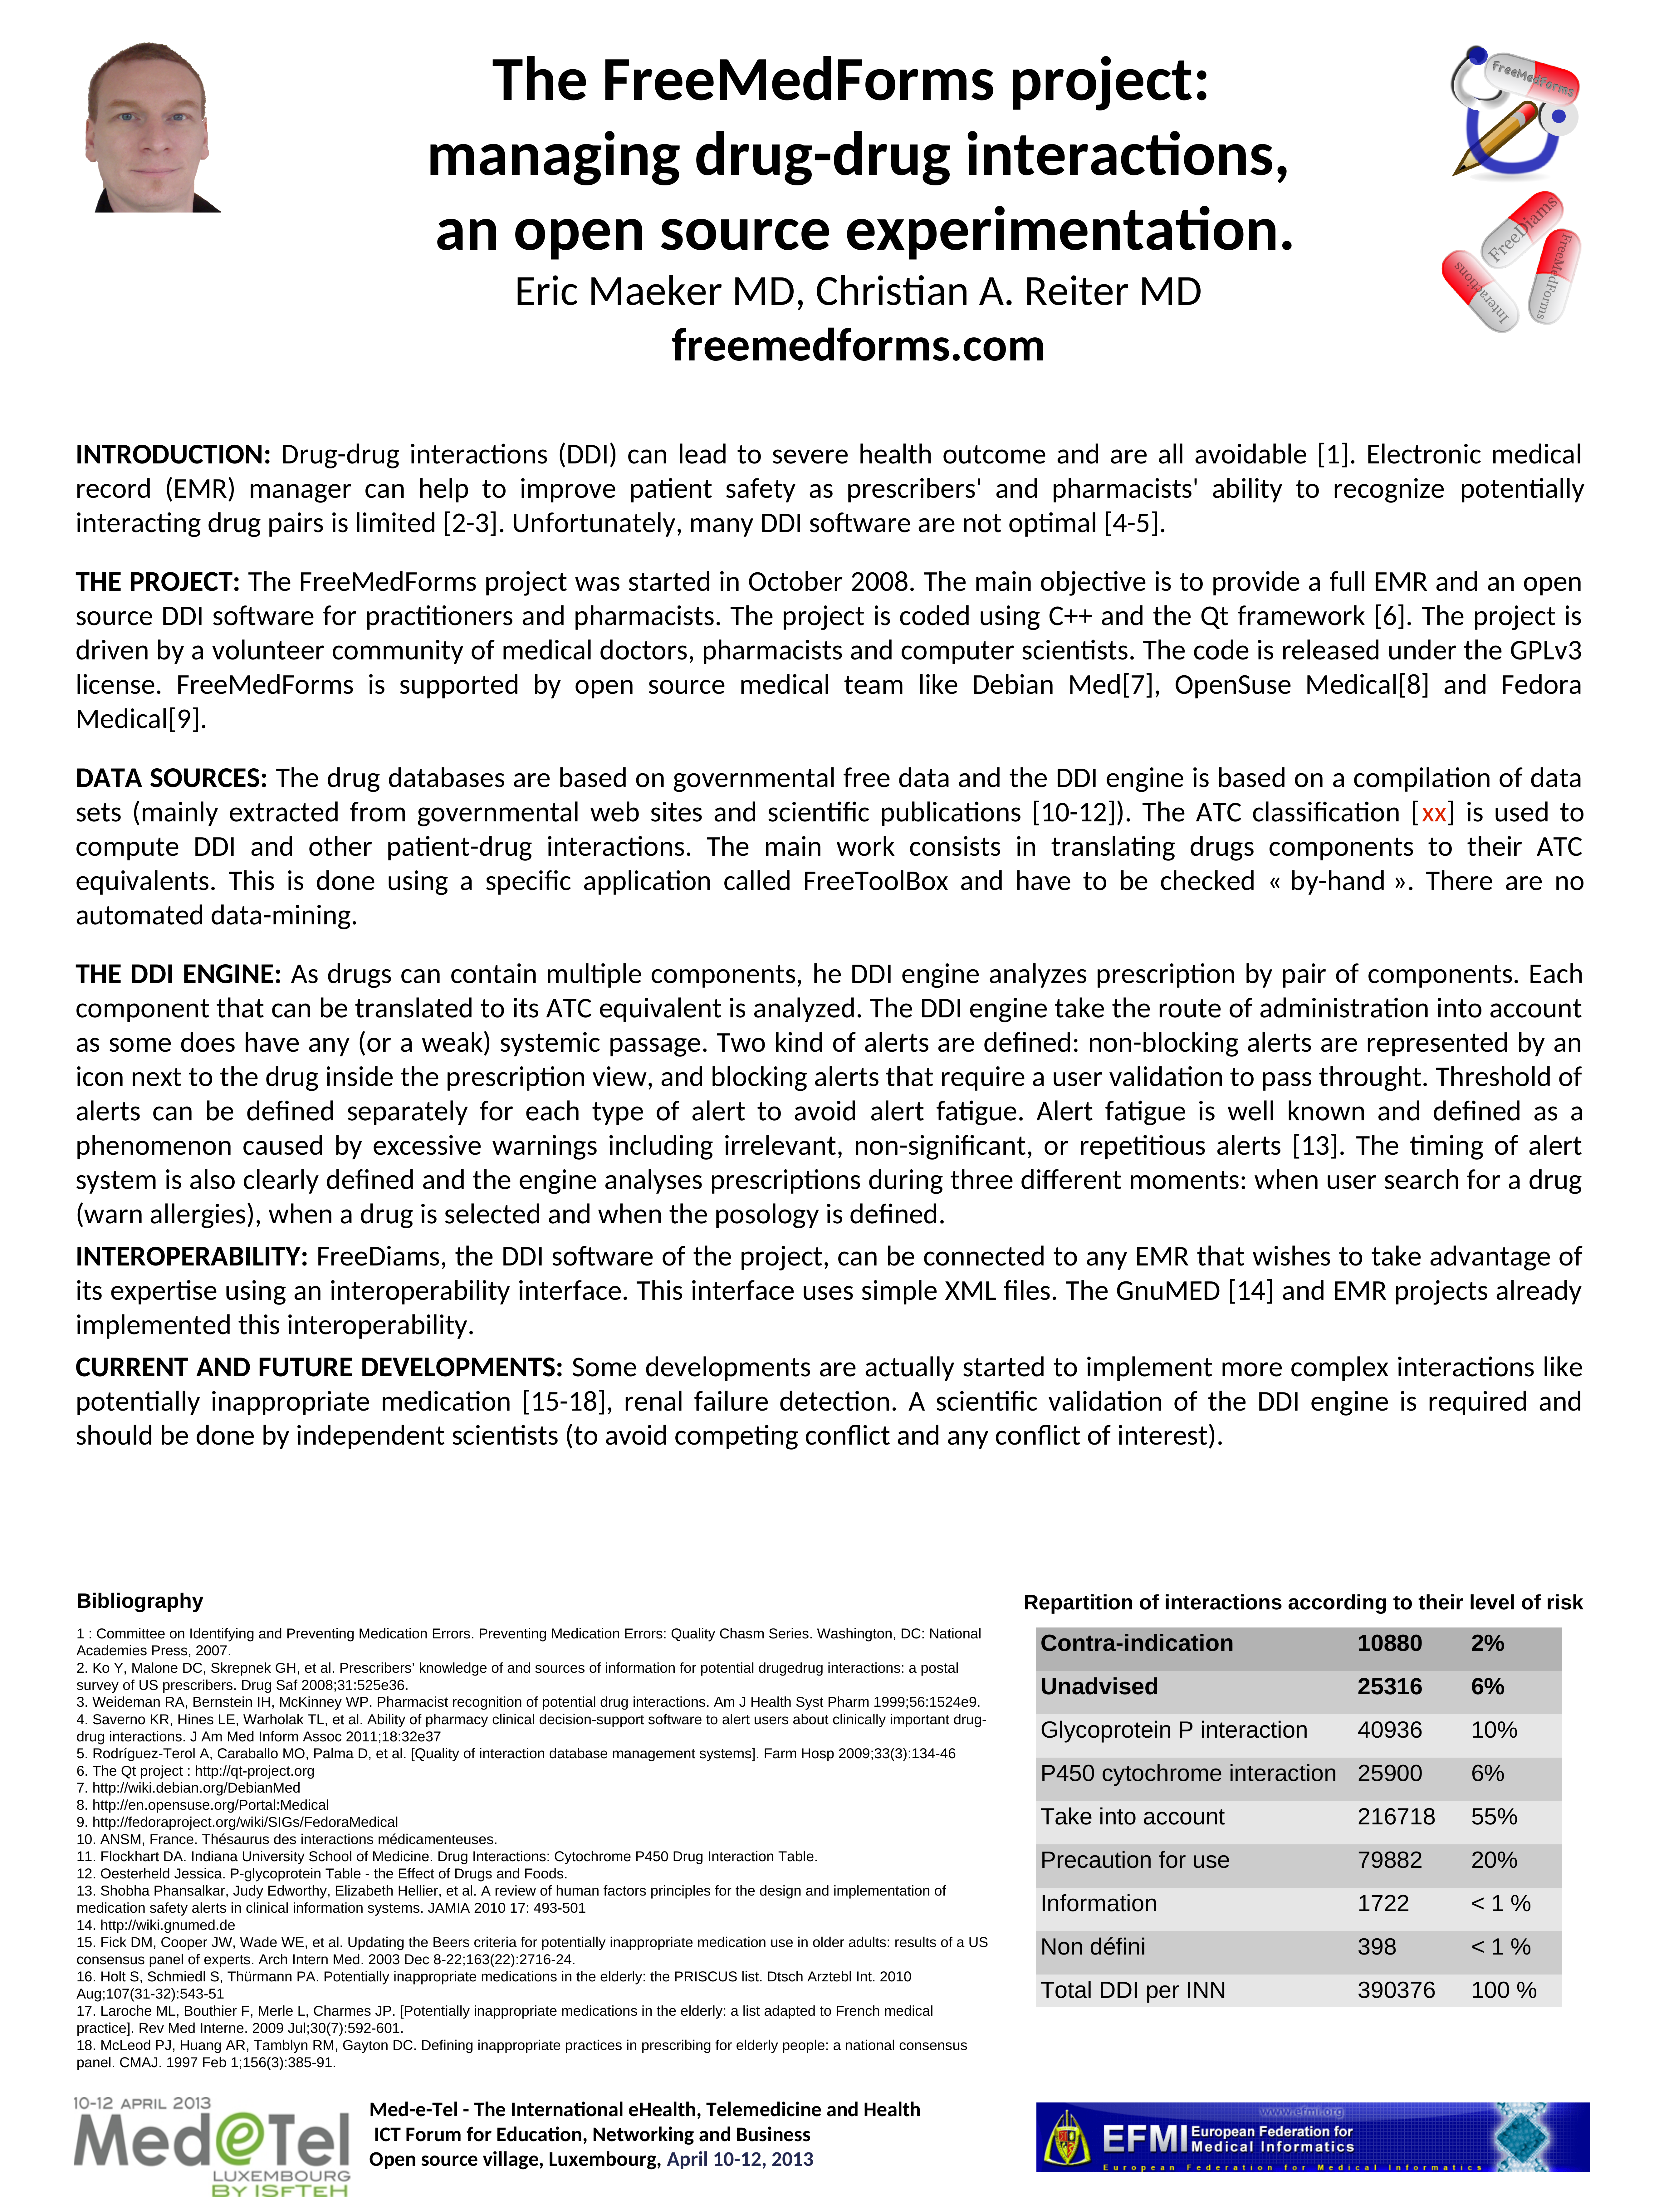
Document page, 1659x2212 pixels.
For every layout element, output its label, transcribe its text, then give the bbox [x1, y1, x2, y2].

text_box Bibliography [72, 1585, 208, 1615]
text_box 1 : Committee on Identifying and Preventing Medication Errors. Preventing Medication Errors: Quality Chasm Series. Washington, DC: National Academies Press, 2007. 2. Ko Y, Malone DC, Skrepnek GH, et al. Prescribers’ knowledge of and sources of information for potential drugedrug interactions: a postal survey of US prescribers. Drug Saf 2008;31:525e36. 3. Weideman RA, Bernstein IH, McKinney WP. Pharmacist recognition of potential drug interactions. Am J Health Syst Pharm 1999;56:1524e9. 4. Saverno KR, Hines LE, Warholak TL, et al. Ability of pharmacy clinical decision-support software to alert users about clinically important drug-drug interactions. J Am Med Inform Assoc 2011;18:32e37 5. Rodríguez-Terol A, Caraballo MO, Palma D, et al. [Quality of interaction database management systems]. Farm Hosp 2009;33(3):134-46 6. The Qt project : http://qt-project.org 7. http://wiki.debian.org/DebianMed 8. http://en.opensuse.org/Portal:Medical 9. http://fedoraproject.org/wiki/SIGs/FedoraMedical 10. ANSM, France. Thésaurus des interactions médicamenteuses. 11. Flockhart DA. Indiana University School of Medicine. Drug Interactions: Cytochrome P450 Drug Interaction Table. 12. Oesterheld Jessica. P-glycoprotein Table - the Effect of Drugs and Foods. 13. Shobha Phansalkar, Judy Edworthy, Elizabeth Hellier, et al. A review of human factors principles for the design and implementation of medication safety alerts in clinical information systems. JAMIA 2010 17: 493-501 14. http://wiki.gnumed.de 15. Fick DM, Cooper JW, Wade WE, et al. Updating the Beers criteria for potentially inappropriate medication use in older adults: results of a US consensus panel of experts. Arch Intern Med. 2003 Dec 8-22;163(22):2716-24. 16. Holt S, Schmiedl S, Thürmann PA. Potentially inappropriate medications in the elderly: the PRISCUS list. Dtsch Arztebl Int. 2010 Aug;107(31-32):543-51 17. Laroche ML, Bouthier F, Merle L, Charmes JP. [Potentially inappropriate medications in the elderly: a list adapted to French medical practice]. Rev Med Interne. 2009 Jul;30(7):592-601. 18. McLeod PJ, Huang AR, Tamblyn RM, Gayton DC. Defining inappropriate practices in prescribing for elderly people: a national consensus panel. CMAJ. 1997 Feb 1;156(3):385-91. [72, 1622, 997, 2095]
table_cell Precaution for use [1036, 1844, 1353, 1888]
picture [1500, 2102, 1504, 2104]
table_cell 398 [1353, 1931, 1466, 1975]
table_cell 216718 [1353, 1801, 1466, 1844]
table_header Contra-indication [1036, 1627, 1353, 1671]
table_cell 10% [1466, 1714, 1562, 1758]
table_cell 6% [1466, 1671, 1562, 1714]
table_cell < 1 % [1466, 1888, 1562, 1931]
table_header 2% [1466, 1627, 1562, 1671]
picture [74, 40, 221, 213]
table_header 10880 [1353, 1627, 1466, 1671]
table_cell 6% [1466, 1758, 1562, 1801]
table_cell 79882 [1353, 1844, 1466, 1888]
table_cell Glycoprotein P interaction [1036, 1714, 1353, 1758]
table_cell Take into account [1036, 1801, 1353, 1844]
table_cell 390376 [1353, 1975, 1466, 2007]
picture [74, 2097, 350, 2197]
table_cell 25900 [1353, 1758, 1466, 1801]
picture [1036, 2102, 1590, 2172]
table_cell < 1 % [1466, 1931, 1562, 1975]
table_cell 55% [1466, 1801, 1562, 1844]
picture [1441, 42, 1585, 187]
table_cell 1722 [1353, 1888, 1466, 1931]
table_cell Total DDI per INN [1036, 1975, 1353, 2007]
picture [1439, 190, 1583, 334]
text_box INTRODUCTION: Drug-drug interactions (DDI) can lead to severe health outcome and are all avoidable [1]. Electronic medical record (EMR) manager can help to improve patient safety as prescribers' and pharmacists' ability to recognize potentially interacting drug pairs is limited [2-3]. Unfortunately, many DDI software are not optimal [4-5]. THE PROJECT: The FreeMedForms project was started in October 2008. The main objective is to provide a full EMR and an open source DDI software for practitioners and pharmacists. The project is coded using C++ and the Qt framework [6]. The project is driven by a volunteer community of medical doctors, pharmacists and computer scientists. The code is released under the GPLv3 license. FreeMedForms is supported by open source medical team like Debian Med[7], OpenSuse Medical[8] and Fedora Medical[9]. DATA SOURCES: The drug databases are based on governmental free data and the DDI engine is based on a compilation of data sets (mainly extracted from governmental web sites and scientific publications [10-12]). The ATC classification [xx] is used to compute DDI and other patient-drug interactions. The main work consists in translating drugs components to their ATC equivalents. This is done using a specific application called FreeToolBox and have to be checked « by-hand ». There are no automated data-mining. THE DDI ENGINE: As drugs can contain multiple components, he DDI engine analyzes prescription by pair of components. Each component that can be translated to its ATC equivalent is analyzed. The DDI engine take the route of administration into account as some does have any (or a weak) systemic passage. Two kind of alerts are defined: non-blocking alerts are represented by an icon next to the drug inside the prescription view, and blocking alerts that require a user validation to pass throught. Threshold of alerts can be defined separately for each type of alert to avoid alert fatigue. Alert fatigue is well known and defined as a phenomenon caused by excessive warnings including irrelevant, non-significant, or repetitious alerts [13]. The timing of alert system is also clearly defined and the engine analyses prescriptions during three different moments: when user search for a drug (warn allergies), when a drug is selected and when the posology is defined. INTEROPERABILITY: FreeDiams, the DDI software of the project, can be connected to any EMR that wishes to take advantage of its expertise using an interoperability interface. This interface uses simple XML files. The GnuMED [14] and EMR projects already implemented this interoperability. CURRENT AND FUTURE DEVELOPMENTS: Some developments are actually started to implement more complex interactions like potentially inappropriate medication [15-18], renal failure detection. A scientific validation of the DDI engine is required and should be done by independent scientists (to avoid competing conflict and any conflict of interest). [53, 424, 1607, 1504]
text_box Repartition of interactions according to their level of risk [1019, 1586, 1590, 1616]
table_cell 40936 [1353, 1714, 1466, 1758]
text_box Med-e-Tel - The International eHealth, Telemedicine and Health ICT Forum for Education, Networking and Business Open source village, Luxembourg, April 10-12, 2013 [365, 2093, 1203, 2173]
table_cell P450 cytochrome interaction [1036, 1758, 1353, 1801]
table_cell 100 % [1466, 1975, 1562, 2007]
table_cell 20% [1466, 1844, 1562, 1888]
text_box The FreeMedForms project: managing drug-drug interactions, an open source experimentation. Eric Maeker MD, Christian A. Reiter MD freemedforms.com [29, 35, 1659, 372]
table_cell Non défini [1036, 1931, 1353, 1975]
table_cell Information [1036, 1888, 1353, 1931]
table_cell 25316 [1353, 1671, 1466, 1714]
table_cell Unadvised [1036, 1671, 1353, 1714]
